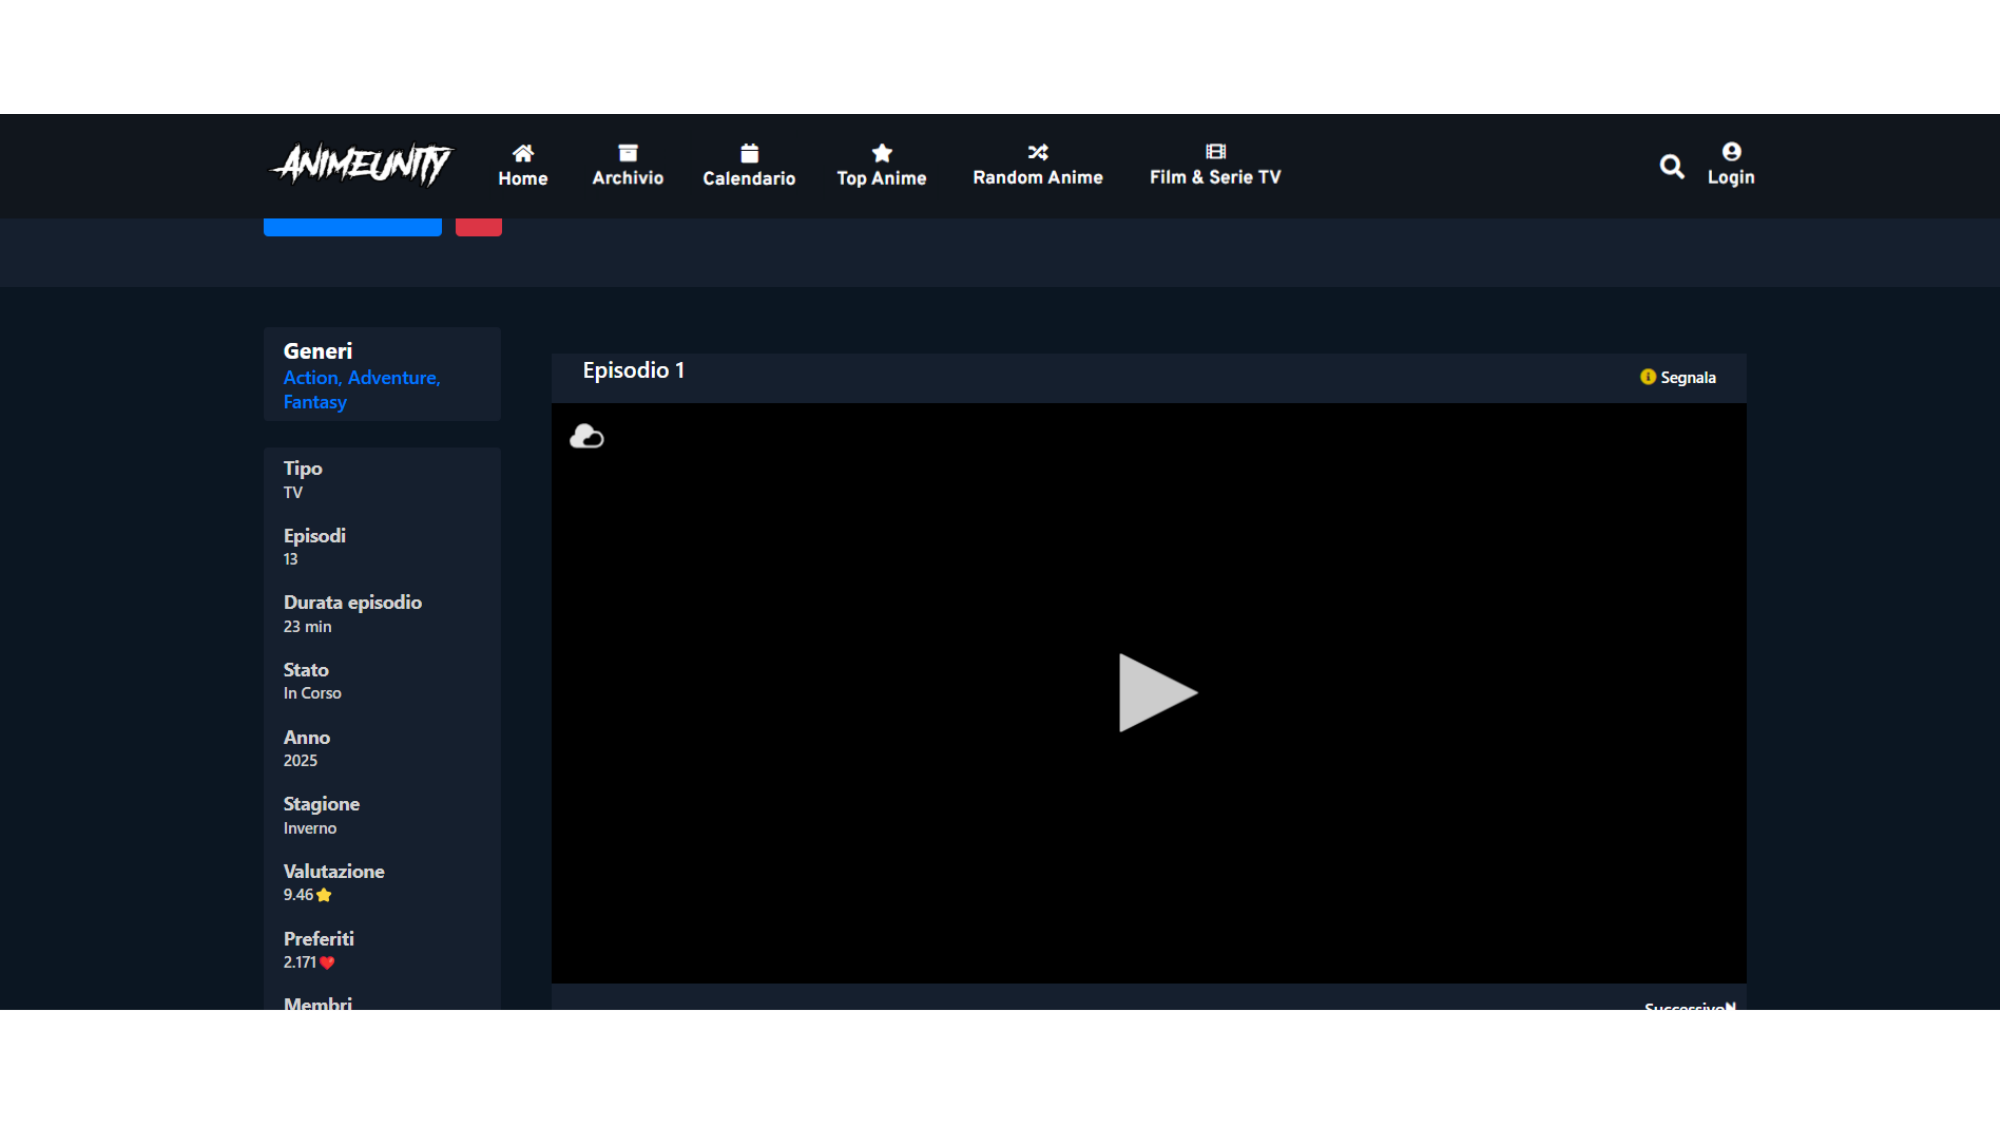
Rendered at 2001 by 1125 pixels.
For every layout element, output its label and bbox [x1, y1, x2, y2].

picture [0, 114, 2000, 1011]
